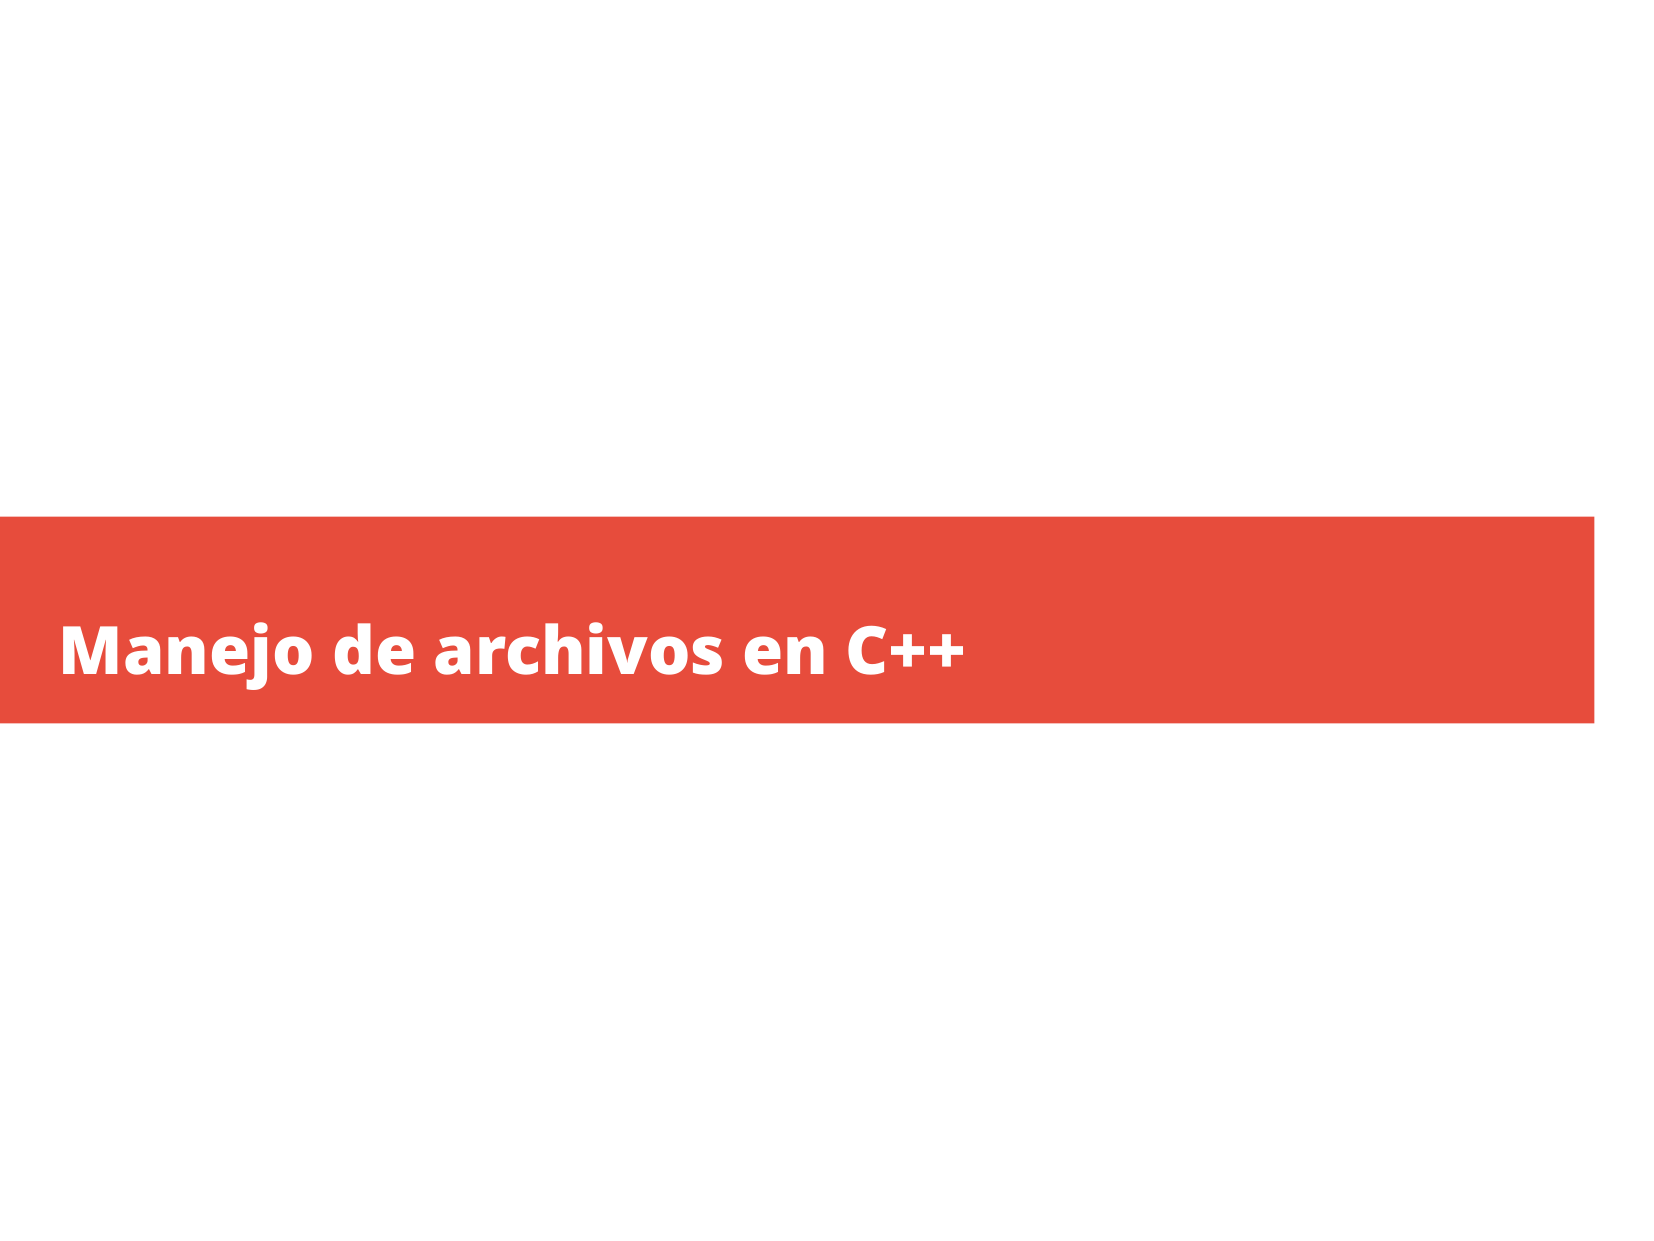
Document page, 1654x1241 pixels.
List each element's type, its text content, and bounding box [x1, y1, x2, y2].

title Manejo de archivos en C++ [59, 546, 1595, 694]
